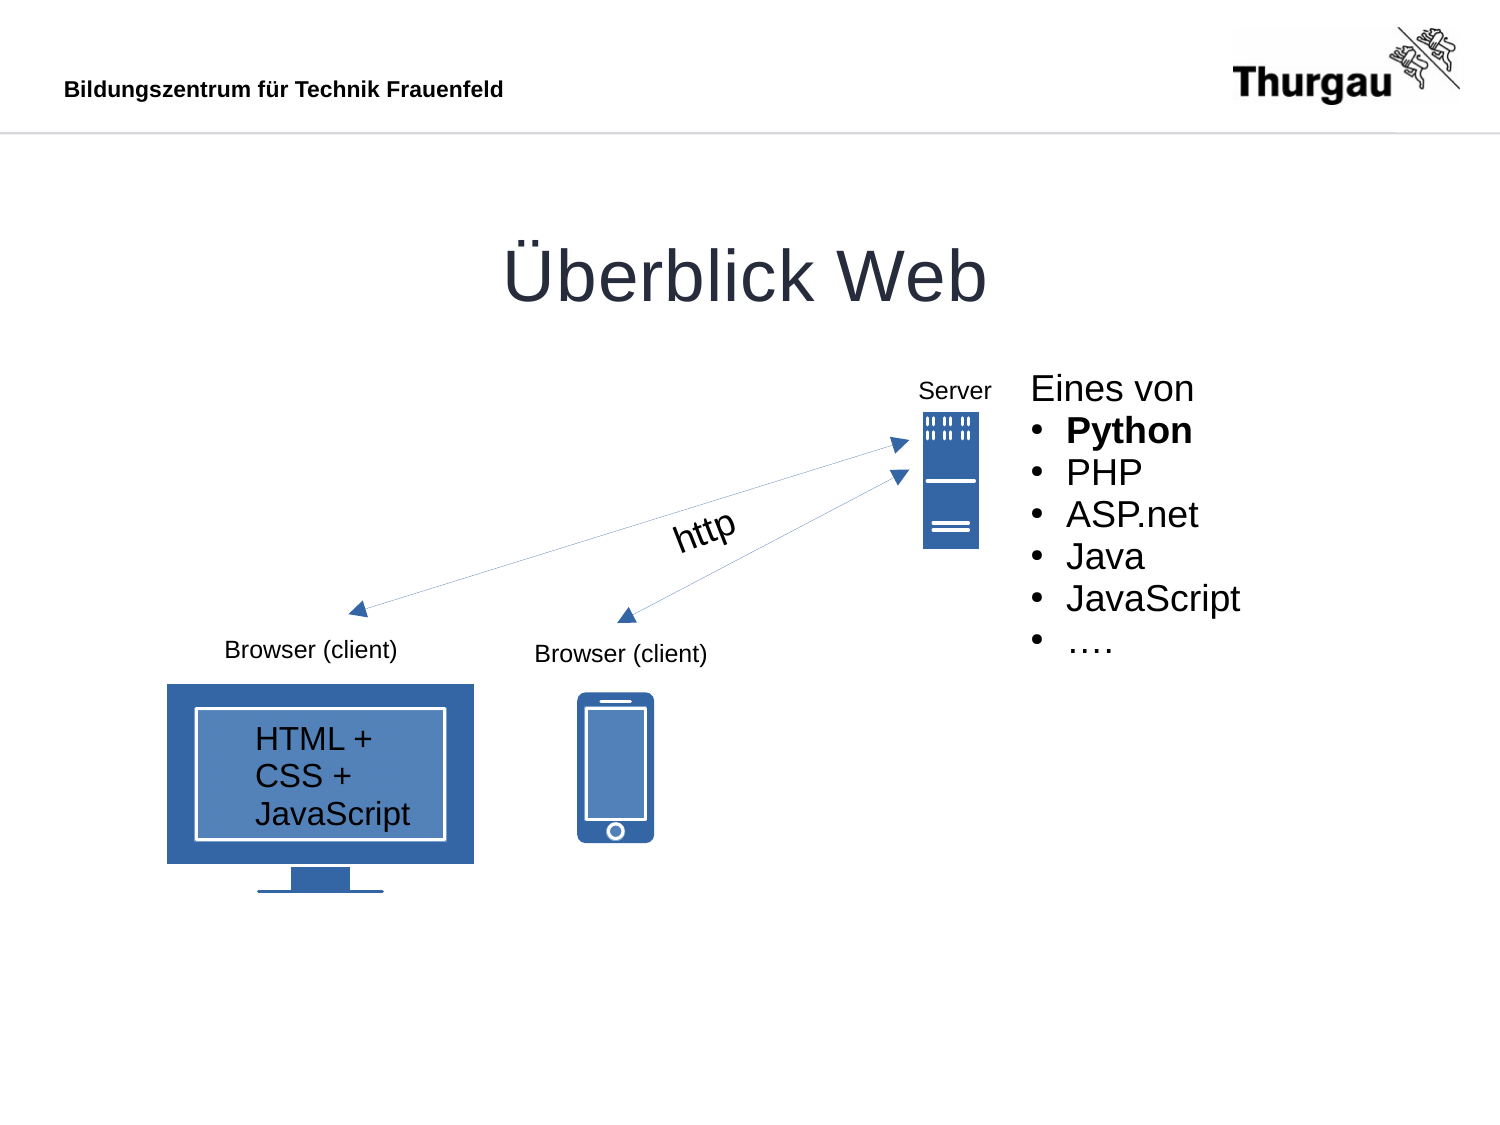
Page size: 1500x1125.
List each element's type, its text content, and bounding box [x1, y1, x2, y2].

text_box [921, 412, 981, 552]
text_box Bildungszentrum für Technik Frauenfeld [48, 65, 667, 115]
text_box [66, 672, 757, 892]
text_box Server [903, 369, 1007, 412]
text_box Eines von Python PHP ASP.net Java JavaScript …. [1015, 360, 1256, 669]
text_box Browser (client) [519, 631, 724, 675]
text_box HTML + CSS + JavaScript [240, 713, 426, 840]
text_box Überblick Web [56, 239, 1435, 323]
text_box Browser (client) [209, 628, 414, 672]
picture [1233, 27, 1460, 105]
text_box http [651, 484, 768, 575]
